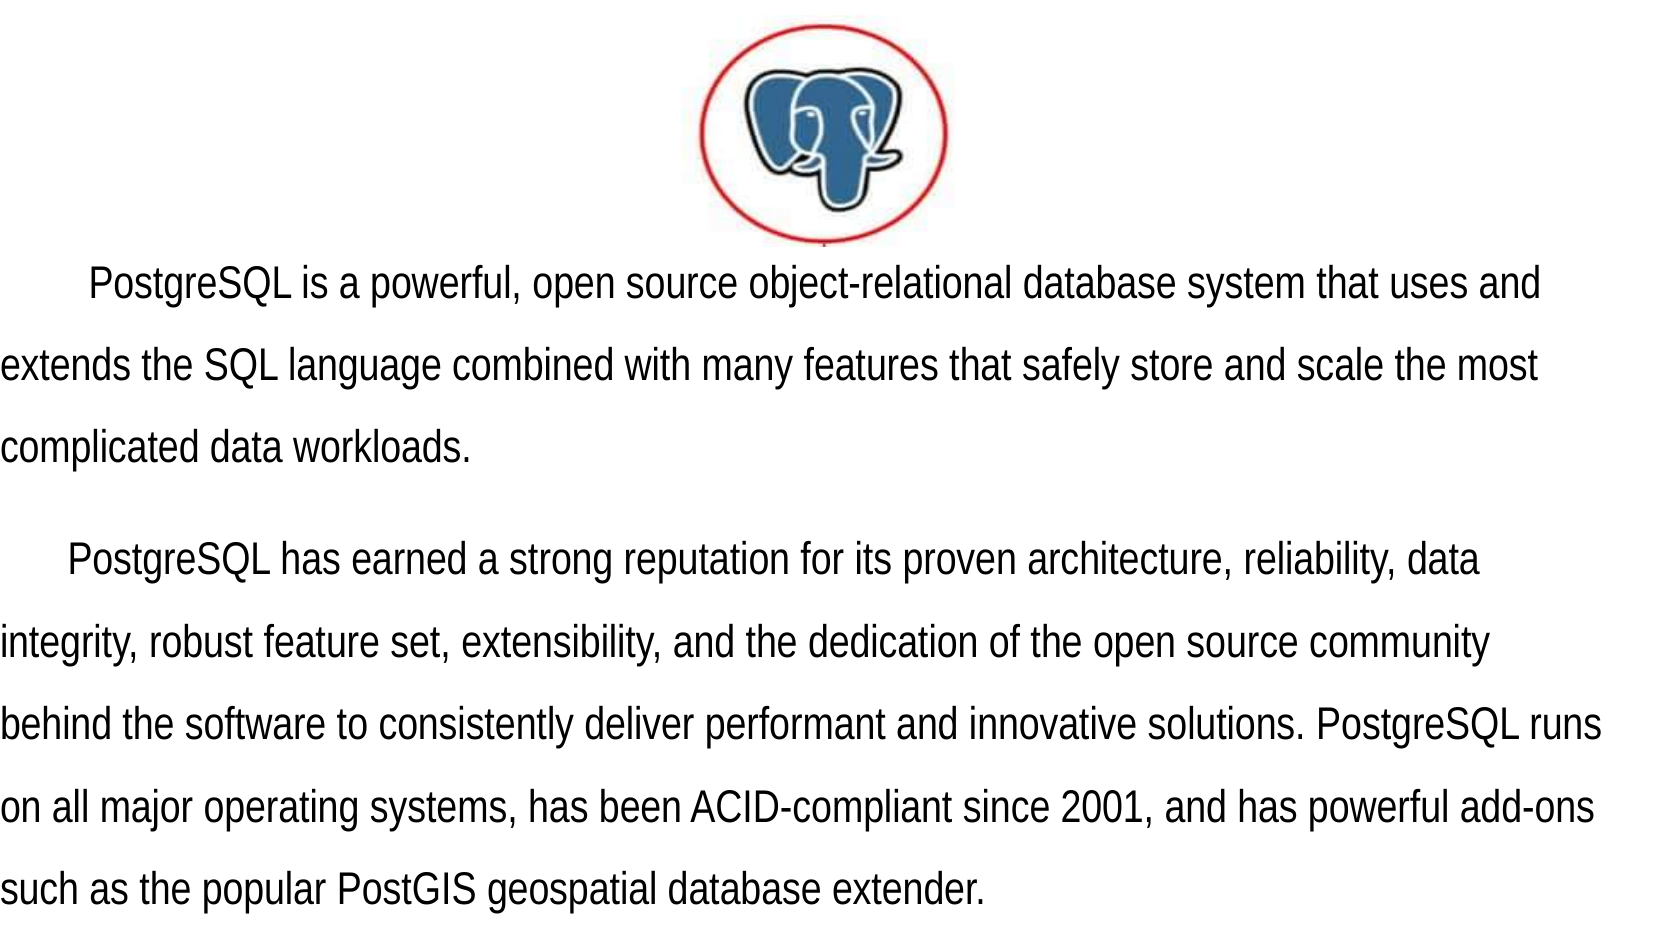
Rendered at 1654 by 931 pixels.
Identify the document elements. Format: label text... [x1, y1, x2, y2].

picture [660, 15, 1004, 247]
list PostgreSQL is a powerful, open source object-relational database system that uses and extends the SQL language combined with many features that safely store and scale the most complicated data workloads. PostgreSQL has earned a strong reputation for its proven architecture, reliability, data integrity, robust feature set, extensibility, and the dedication of the open source community behind the software to consistently deliver performant and innovative solutions. PostgreSQL runs on all major operating systems, has been ACID-compliant since 2001, and has powerful add-ons such as the popular PostGIS geospatial database extender. [0, 225, 1606, 931]
